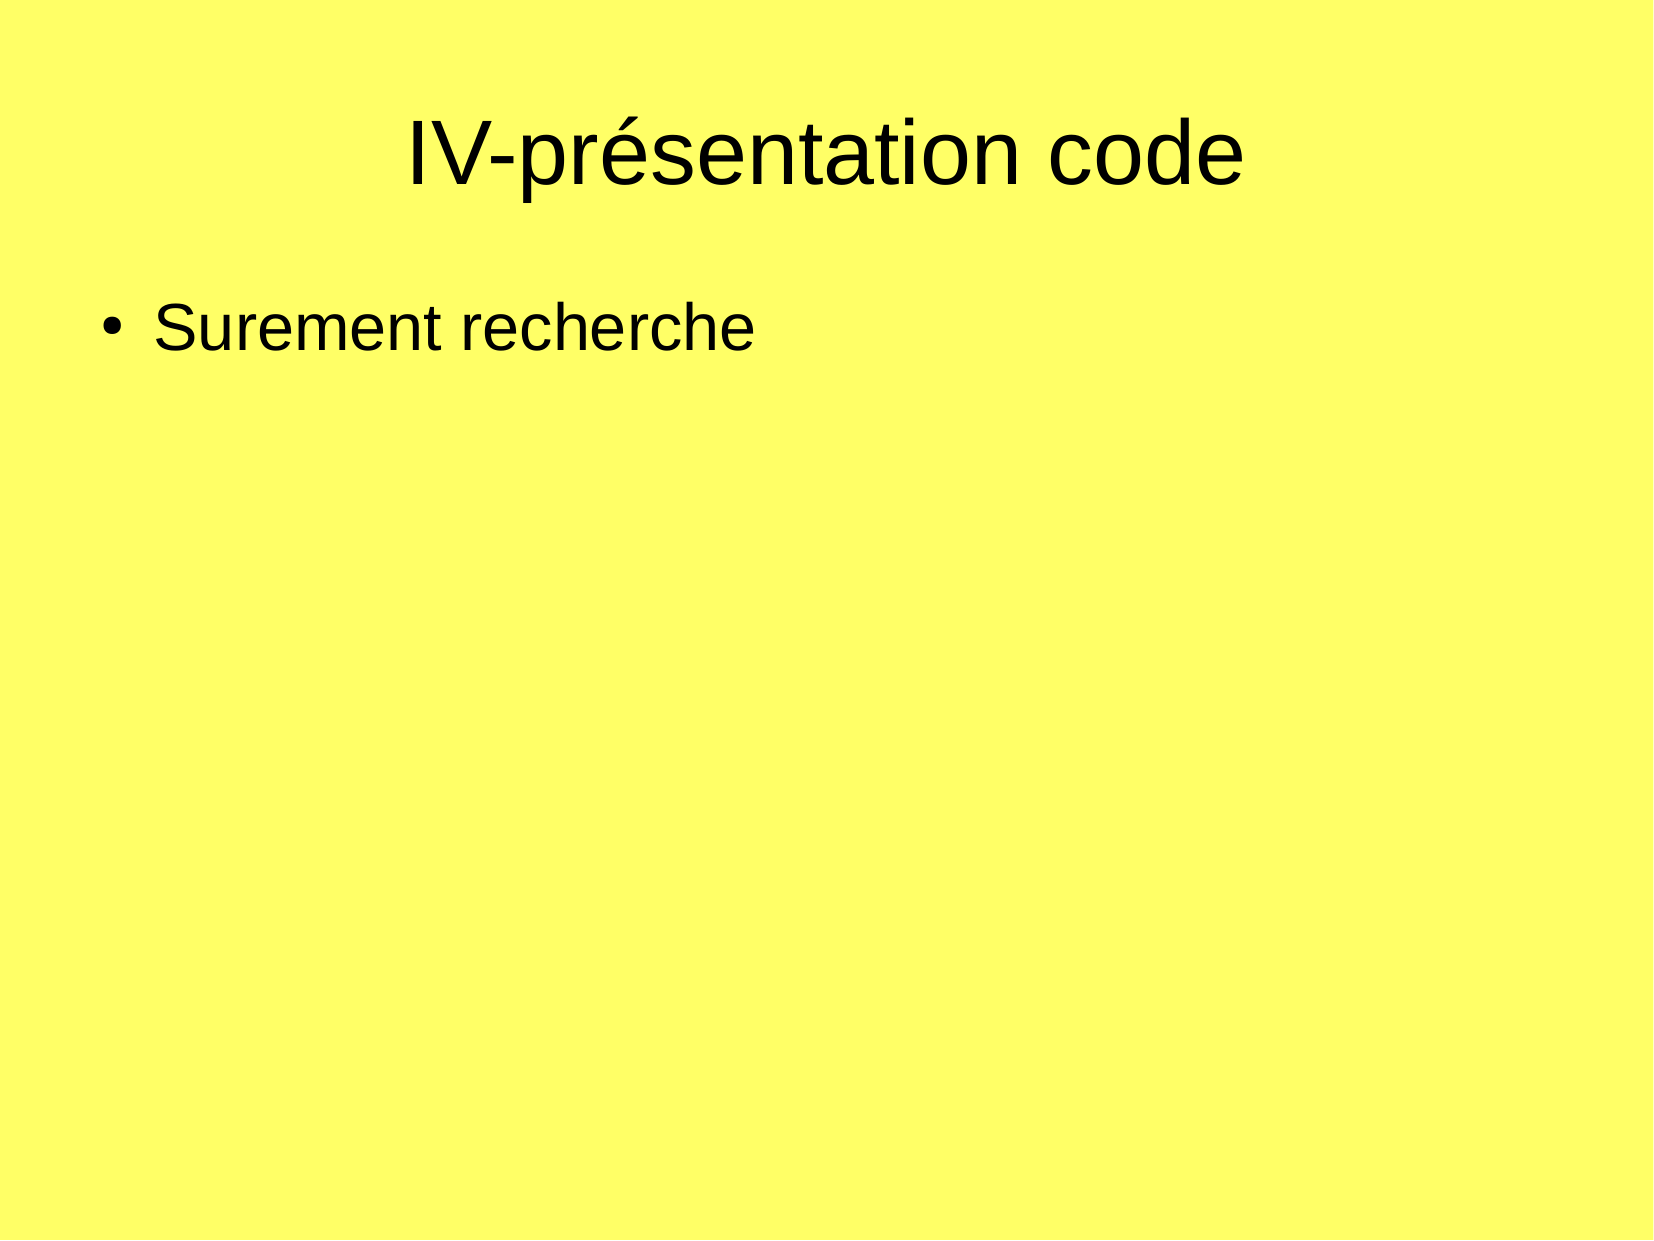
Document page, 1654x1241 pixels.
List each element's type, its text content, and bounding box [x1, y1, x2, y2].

list Surement recherche [82, 290, 1571, 1109]
title IV-présentation code [82, 49, 1571, 257]
